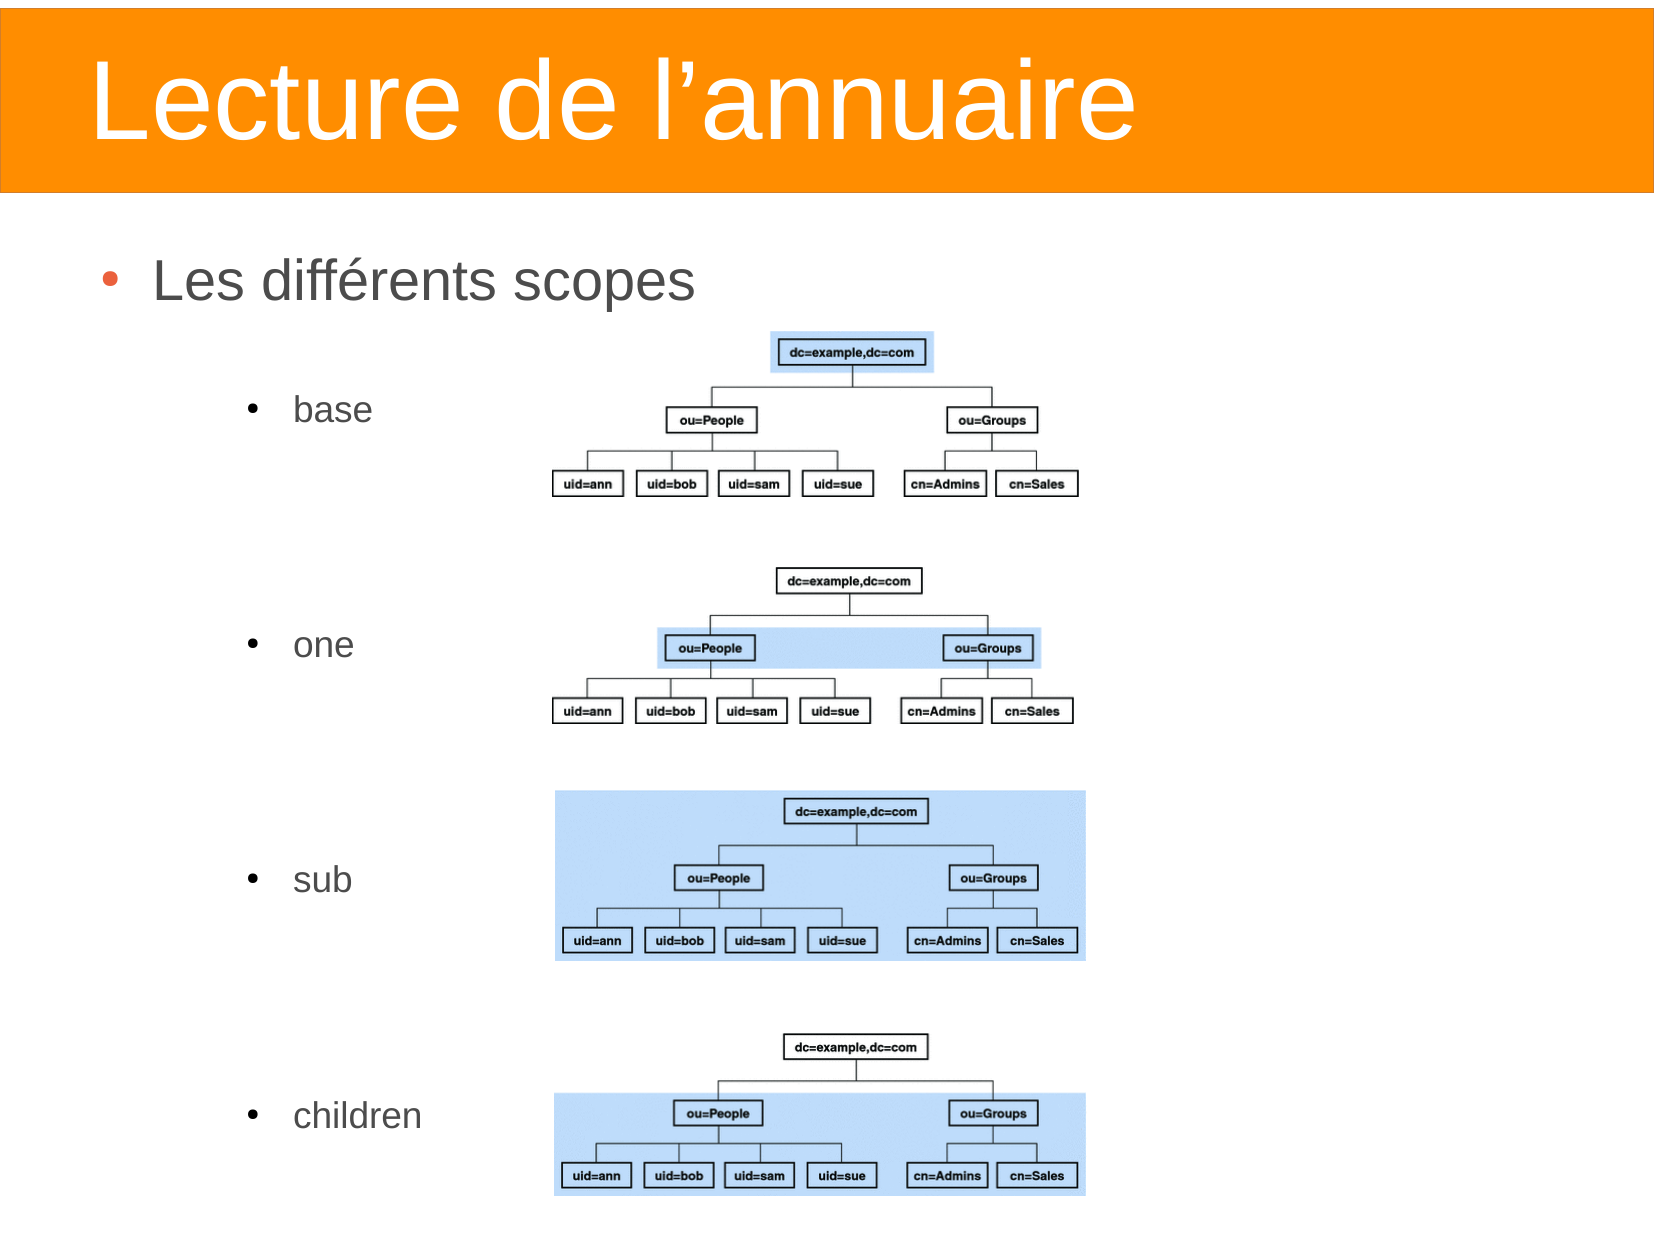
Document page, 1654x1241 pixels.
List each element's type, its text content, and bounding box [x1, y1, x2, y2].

picture [552, 330, 1080, 497]
picture [554, 1033, 1087, 1196]
title Lecture de l’annuaire [0, 8, 1654, 193]
list Les différents scopes base one sub children [82, 248, 1571, 1146]
picture [555, 789, 1087, 961]
picture [552, 566, 1075, 724]
